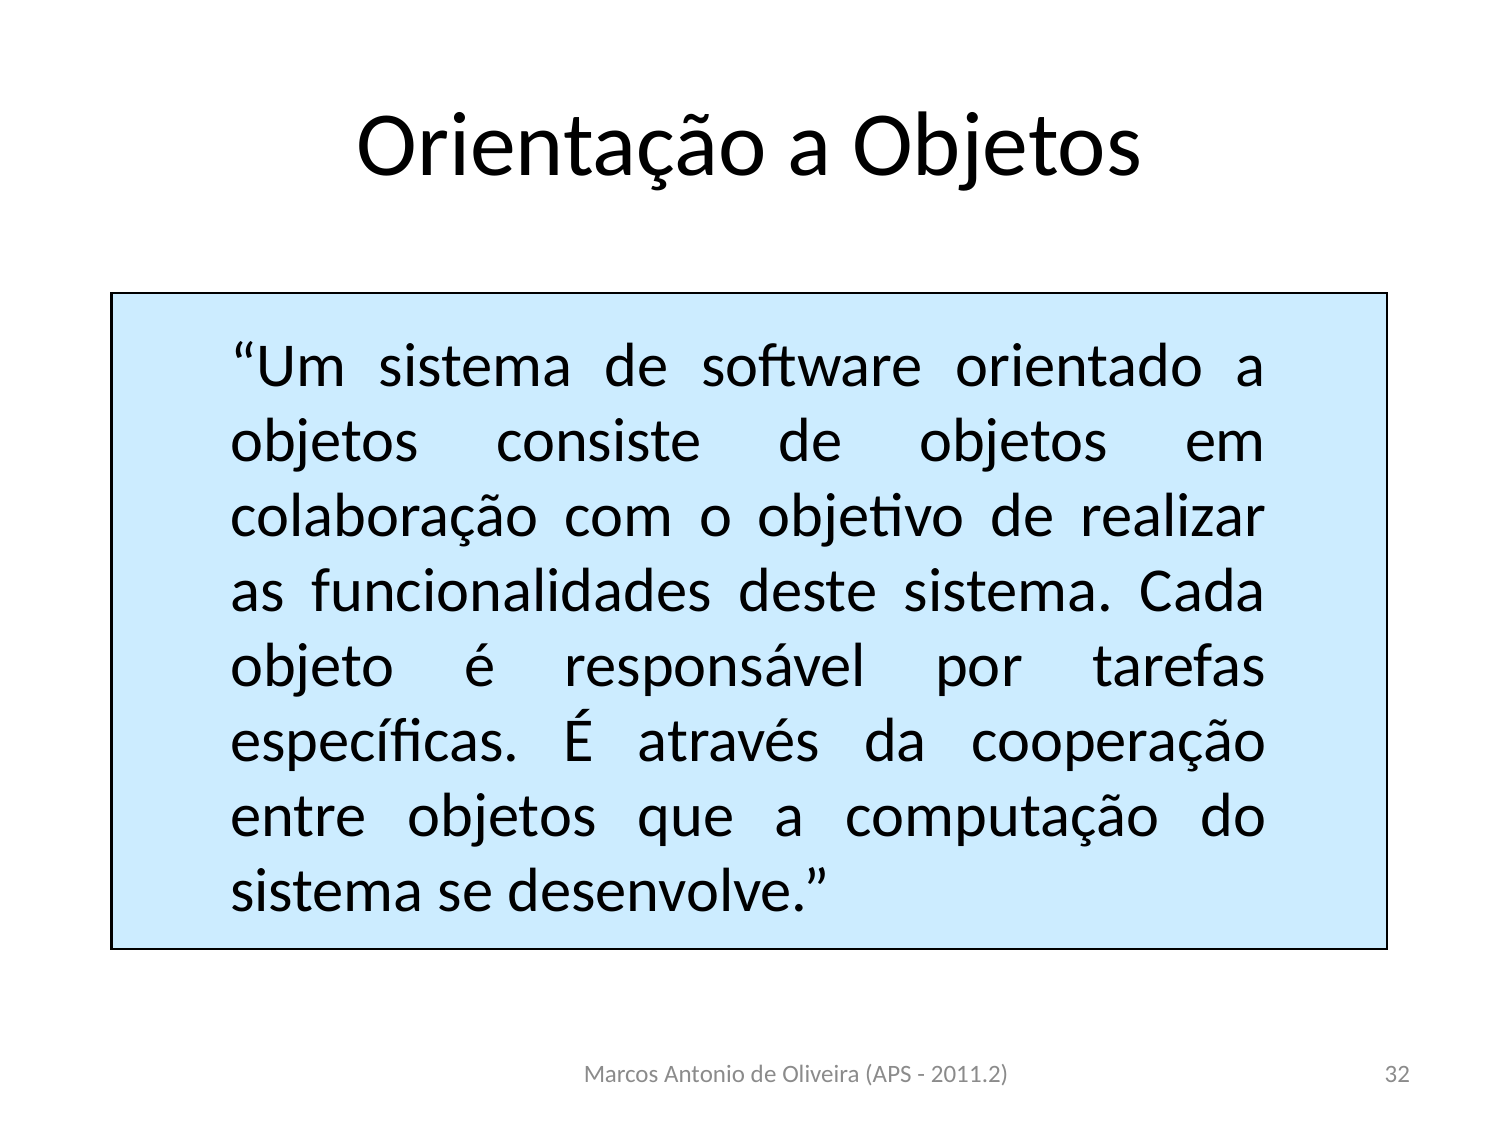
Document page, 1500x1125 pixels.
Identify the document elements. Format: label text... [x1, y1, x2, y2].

footer Marcos Antonio de Oliveira (APS - 2011.2) [512, 1042, 1074, 1103]
text_box “Um sistema de software orientado a objetos consiste de objetos em colaboração com o objetivo de realizar as funcionalidades deste sistema. Cada objeto é responsável por tarefas específicas. É através da cooperação entre objetos que a computação do sistema se desenvolve.” [215, 316, 1282, 932]
slide_number <número> [1074, 1042, 1425, 1103]
title Orientação a Objetos [75, 45, 1425, 233]
text_box [111, 292, 1388, 950]
